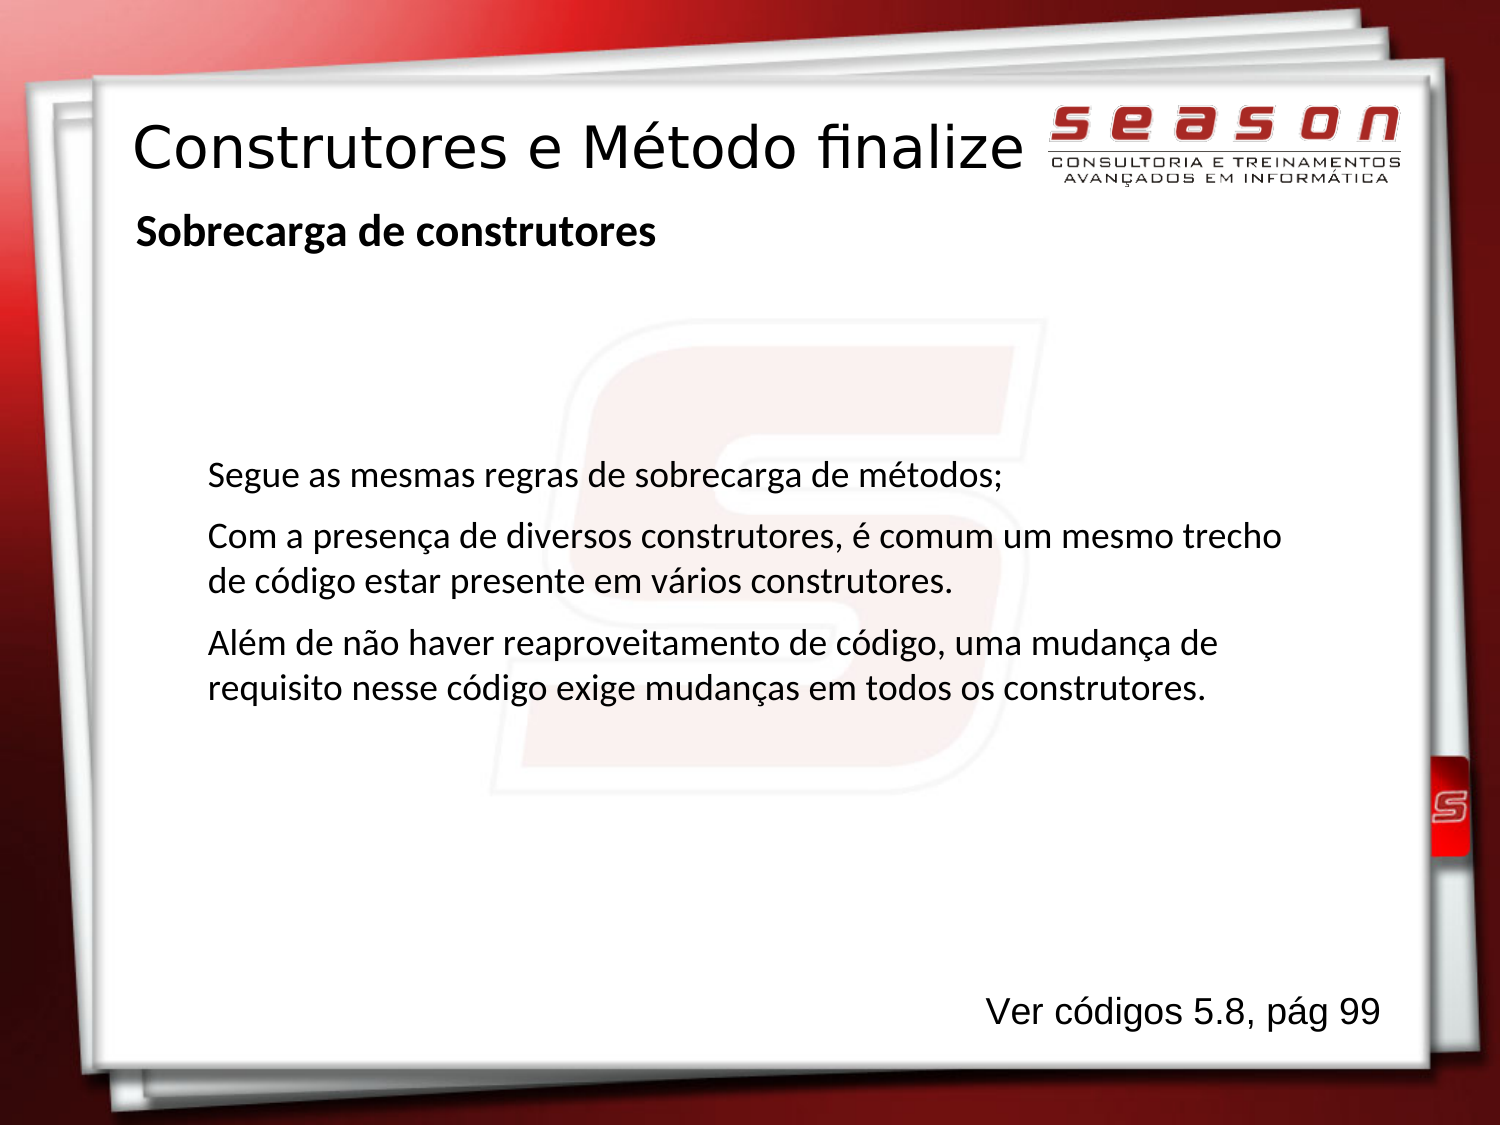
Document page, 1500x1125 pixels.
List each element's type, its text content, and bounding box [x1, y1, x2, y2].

title Construtores e Método finalize [118, 33, 1394, 257]
text_box Ver códigos 5.8, pág 99 [708, 979, 1396, 1040]
picture [0, 0, 1500, 1125]
text_box Segue as mesmas regras de sobrecarga de métodos; Com a presença de diversos construtores, é comum um mesmo trecho de código estar presente em vários construtores. Além de não haver reaproveitamento de código, uma mudança de requisito nesse código exige mudanças em todos os construtores. [207, 318, 1328, 839]
text_box Sobrecarga de construtores [119, 200, 1240, 256]
